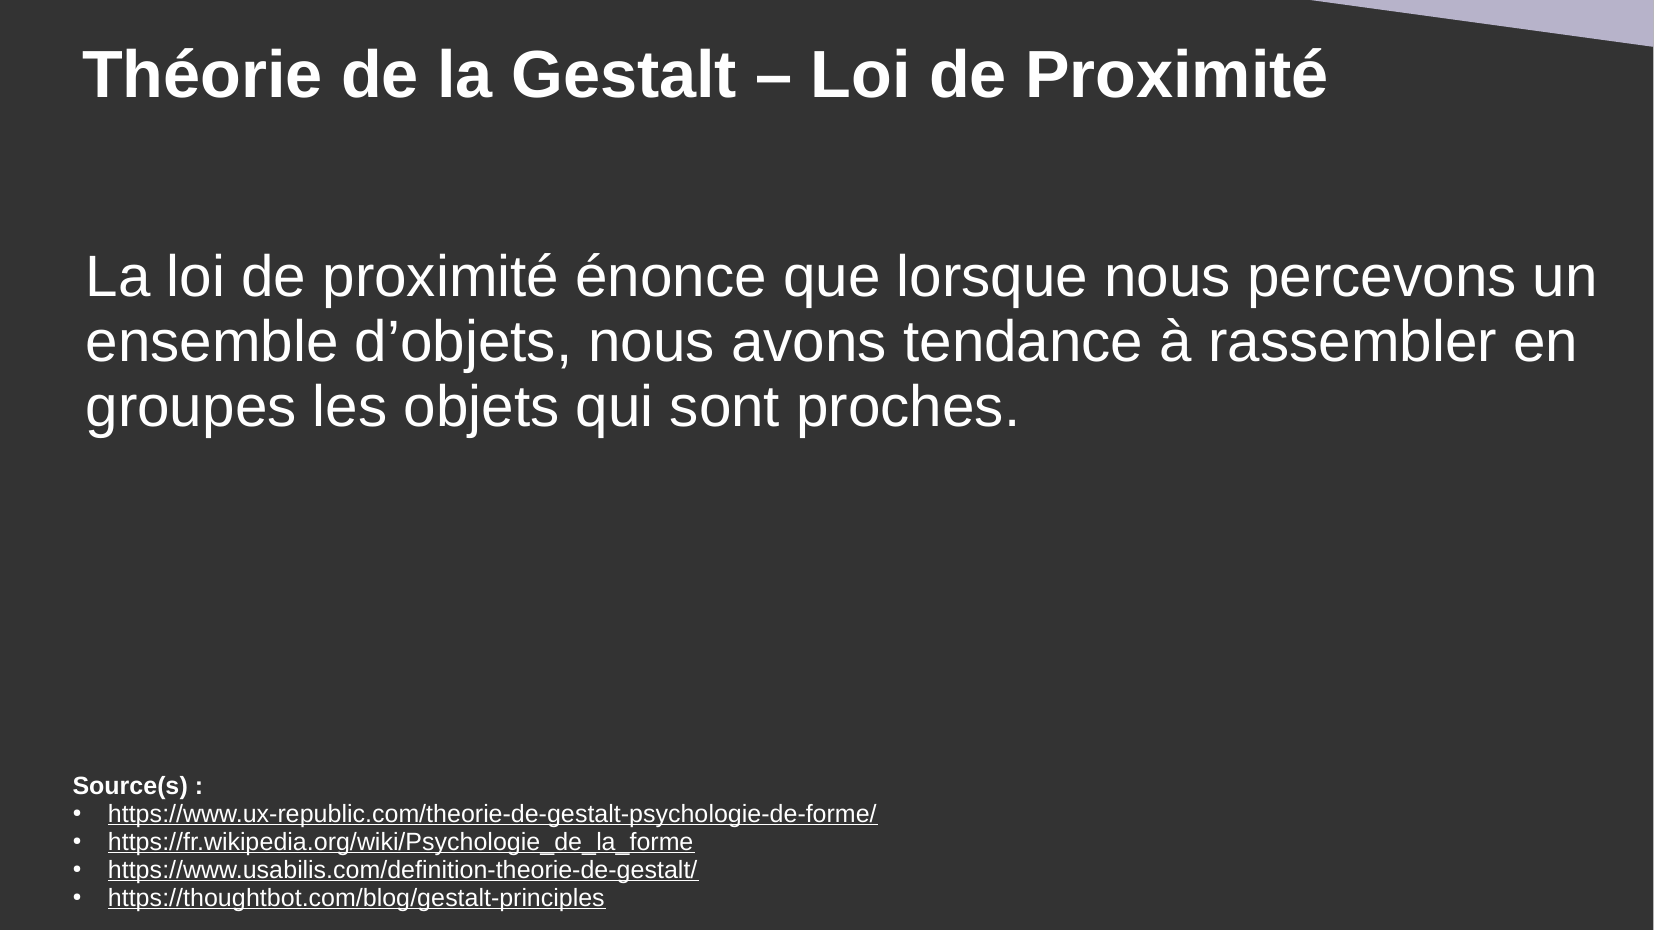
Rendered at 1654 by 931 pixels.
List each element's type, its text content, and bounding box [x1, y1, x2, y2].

title Théorie de la Gestalt – Loi de Proximité [82, 37, 1571, 114]
text_box La loi de proximité énonce que lorsque nous percevons un ensemble d’objets, nous avons tendance à rassembler en groupes les objets qui sont proches. [70, 236, 1619, 449]
text_box [1310, 0, 1654, 47]
text_box Source(s) : https://www.ux-republic.com/theorie-de-gestalt-psychologie-de-forme/ https://fr.wikipedia.org/wiki/Psychologie_de_la_forme https://www.usabilis.com/definition-theorie-de-gestalt/ https://thoughtbot.com/blog/gestalt-principles [57, 764, 1543, 919]
